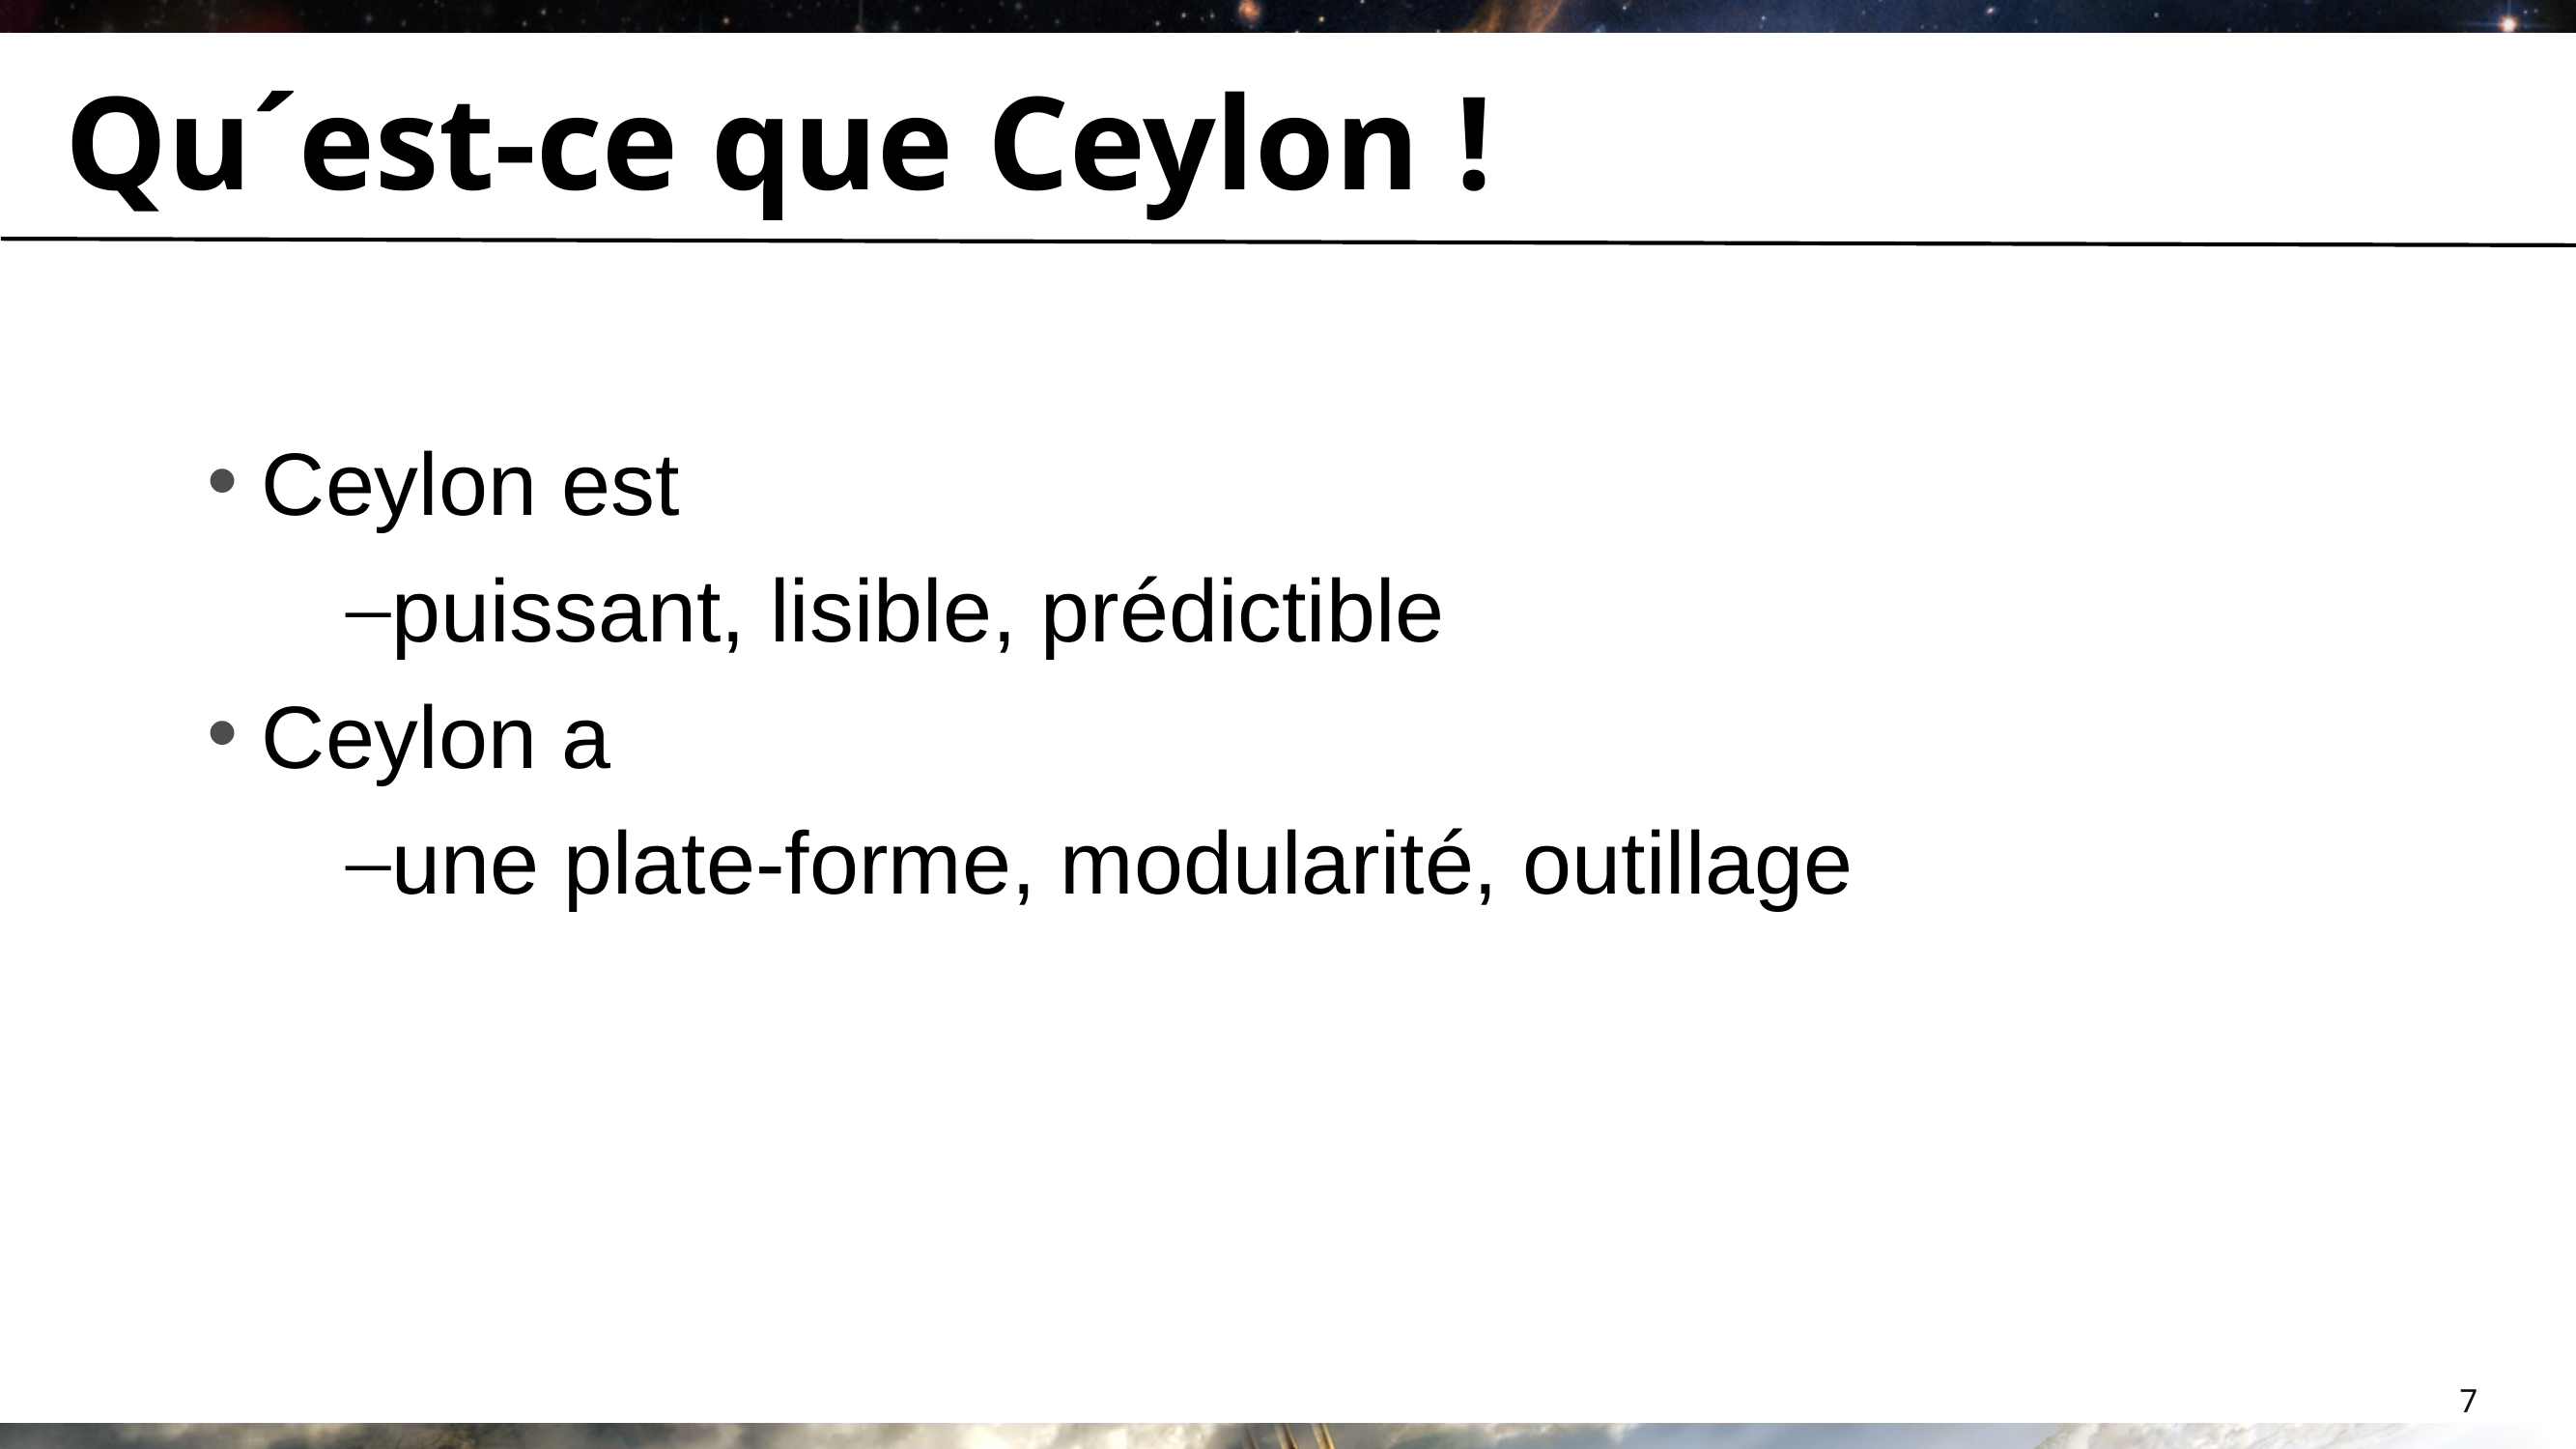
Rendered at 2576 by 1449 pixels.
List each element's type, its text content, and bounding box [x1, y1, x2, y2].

picture [0, 1423, 2576, 1449]
title Qu´est-ce que Ceylon ! [47, 37, 2504, 241]
picture [0, 0, 2576, 33]
text_box <number> [2431, 1373, 2505, 1424]
list Ceylon est puissant, lisible, prédictible Ceylon a une plate-forme, modularité, outillage [193, 418, 2383, 1424]
